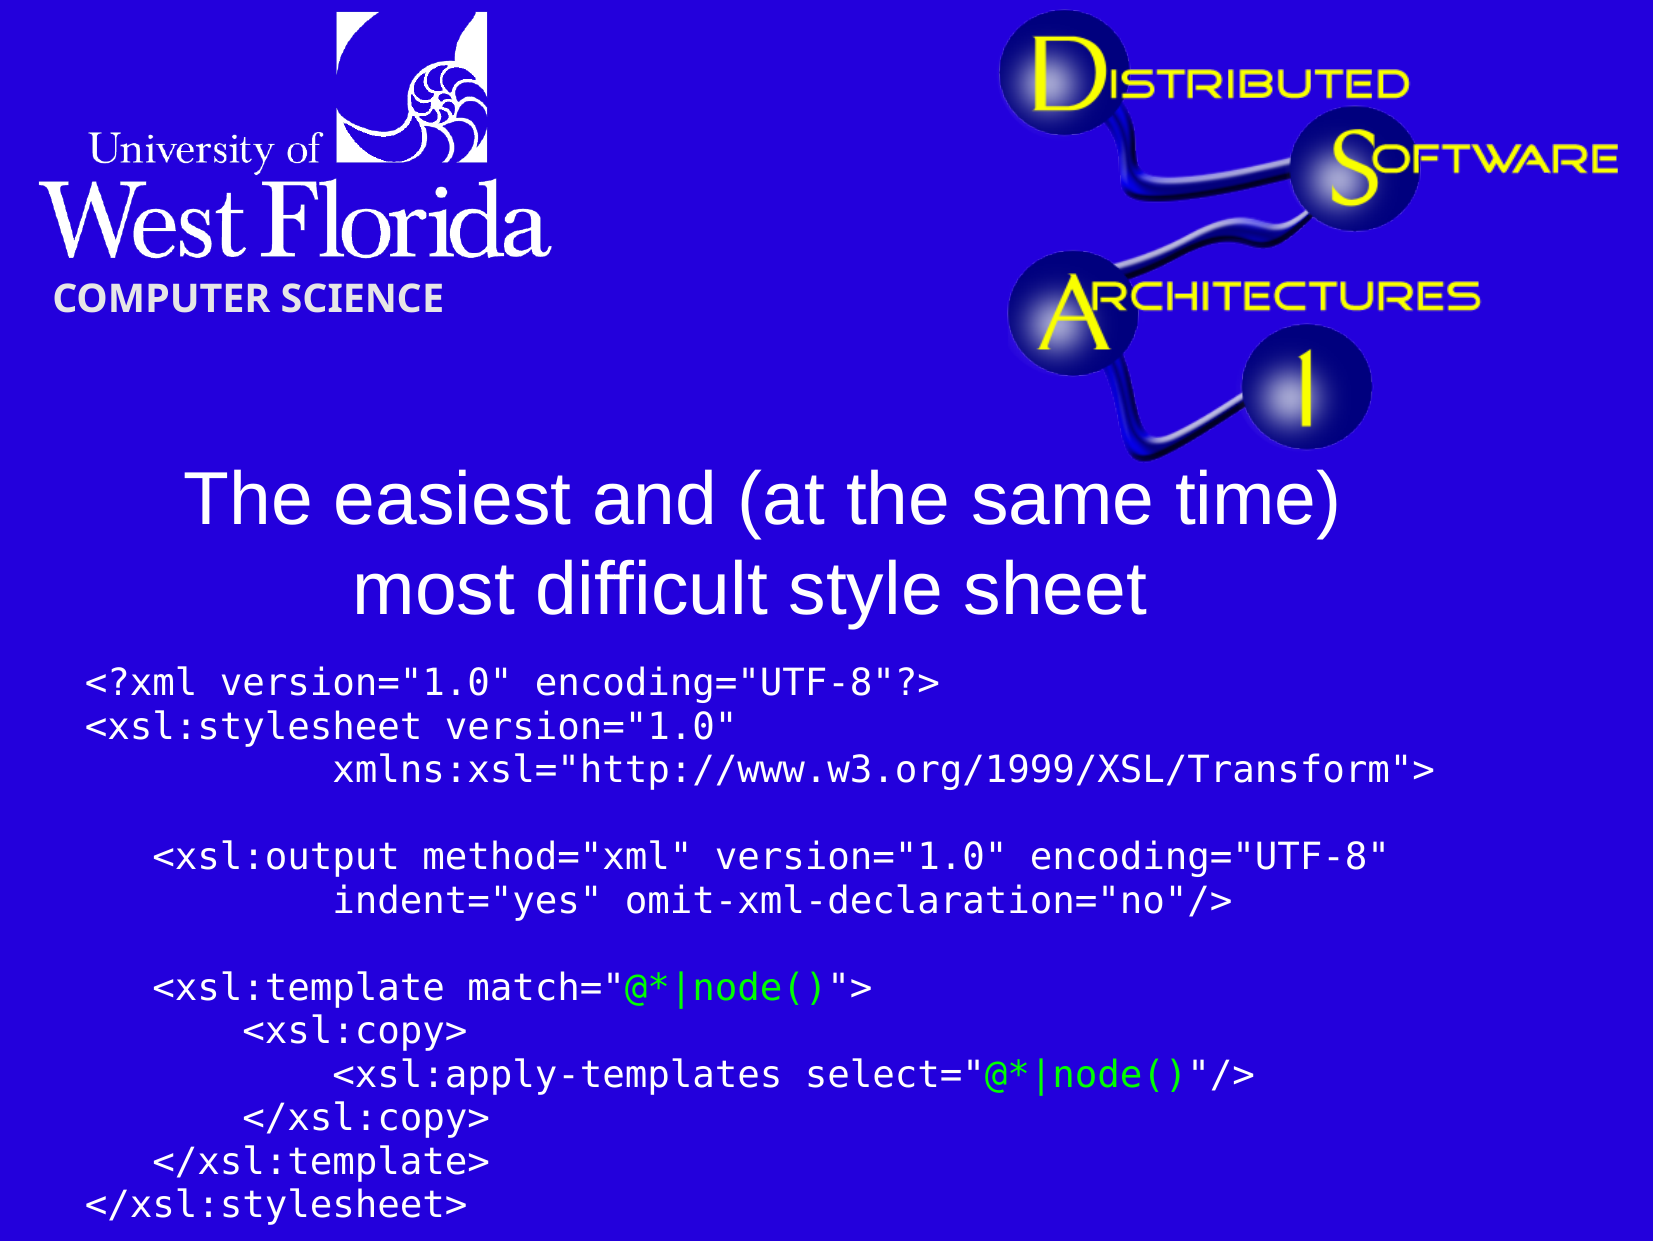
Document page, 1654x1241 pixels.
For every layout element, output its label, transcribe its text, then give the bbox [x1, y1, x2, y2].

picture [37, 0, 559, 262]
text_box <?xml version="1.0" encoding="UTF-8"?> <xsl:stylesheet version="1.0" xmlns:xsl="http://www.w3.org/1999/XSL/Transform"> <xsl:output method="xml" version="1.0" encoding="UTF-8" indent="yes" omit-xml-declaration="no"/> <xsl:template match="@*|node()"> <xsl:copy> <xsl:apply-templates select="@*|node()"/> </xsl:copy> </xsl:template> </xsl:stylesheet> [70, 653, 1463, 1241]
title The easiest and (at the same time) most difficult style sheet [75, 442, 1426, 638]
picture [910, 0, 1653, 506]
text_box COMPUTER SCIENCE [37, 262, 563, 334]
